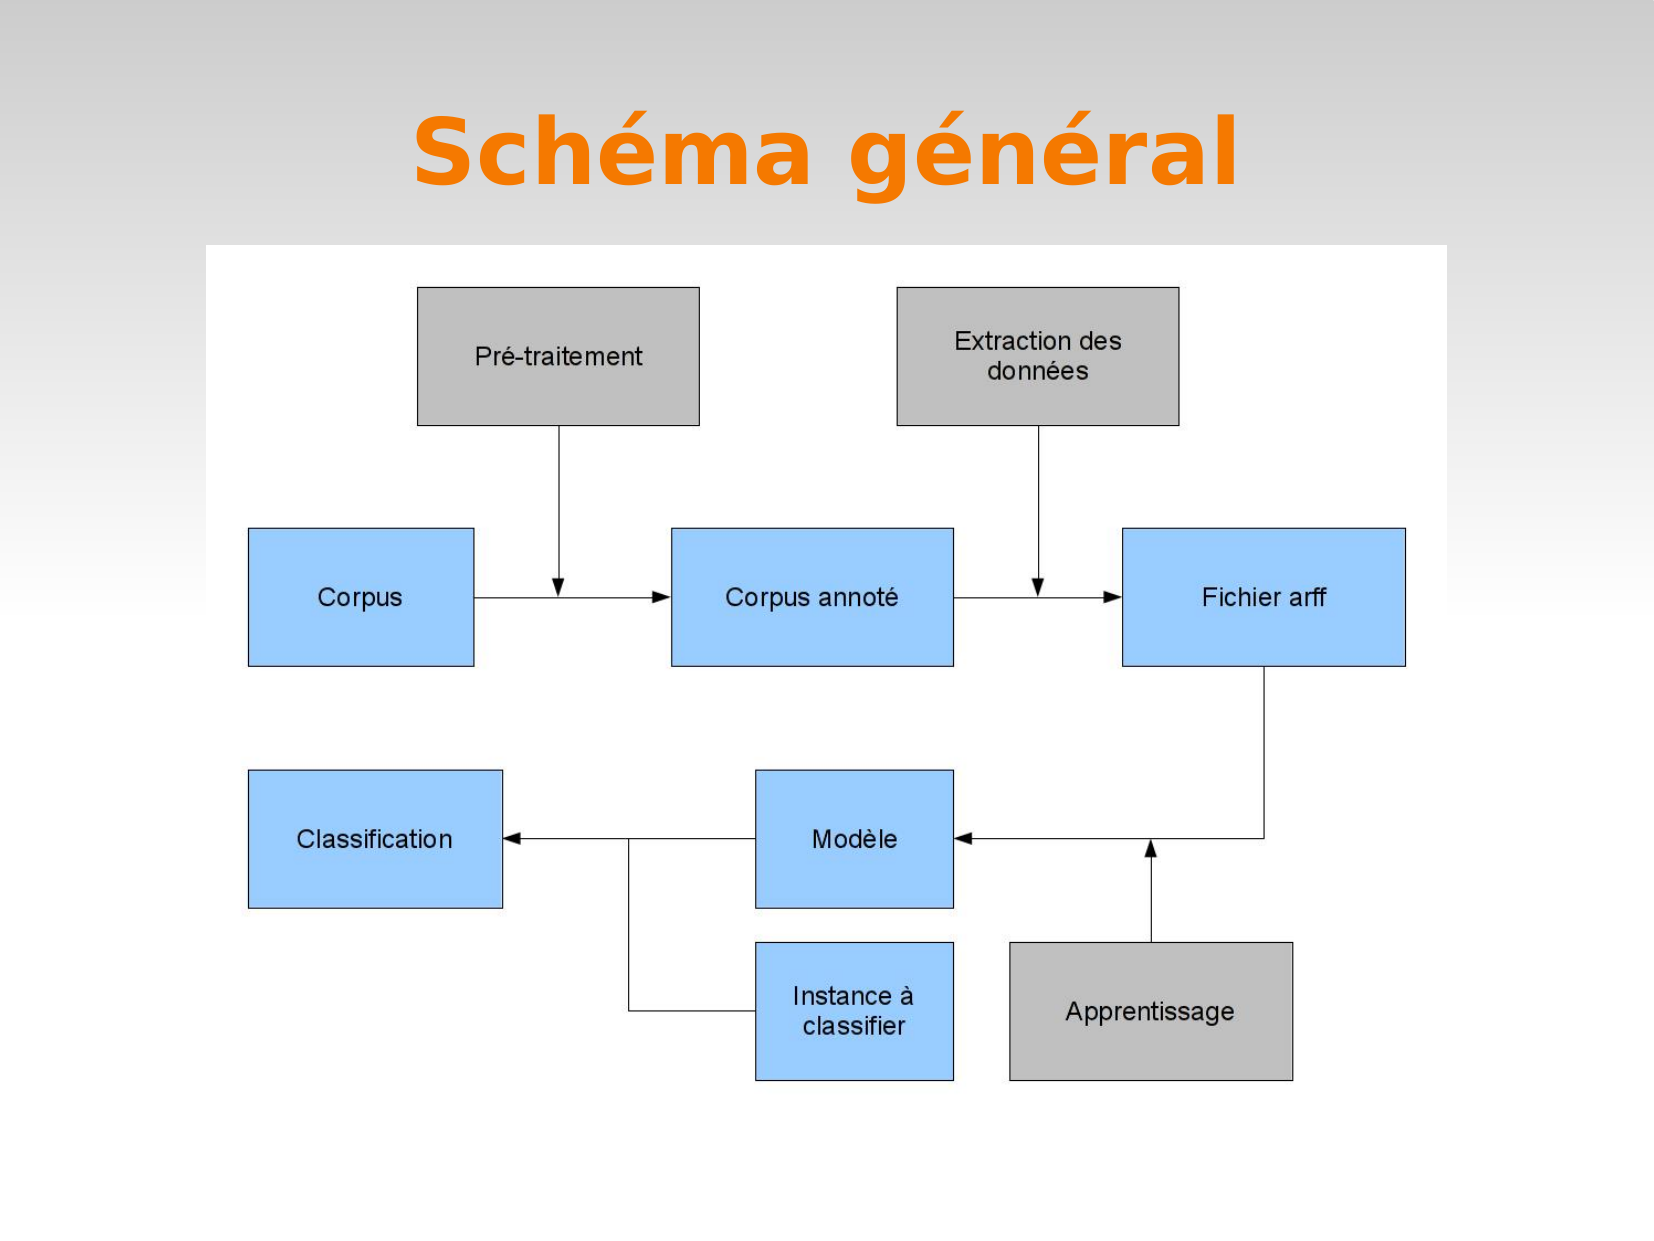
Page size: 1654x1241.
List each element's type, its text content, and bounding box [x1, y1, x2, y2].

title Schéma général [82, 49, 1571, 257]
picture [206, 245, 1447, 1123]
